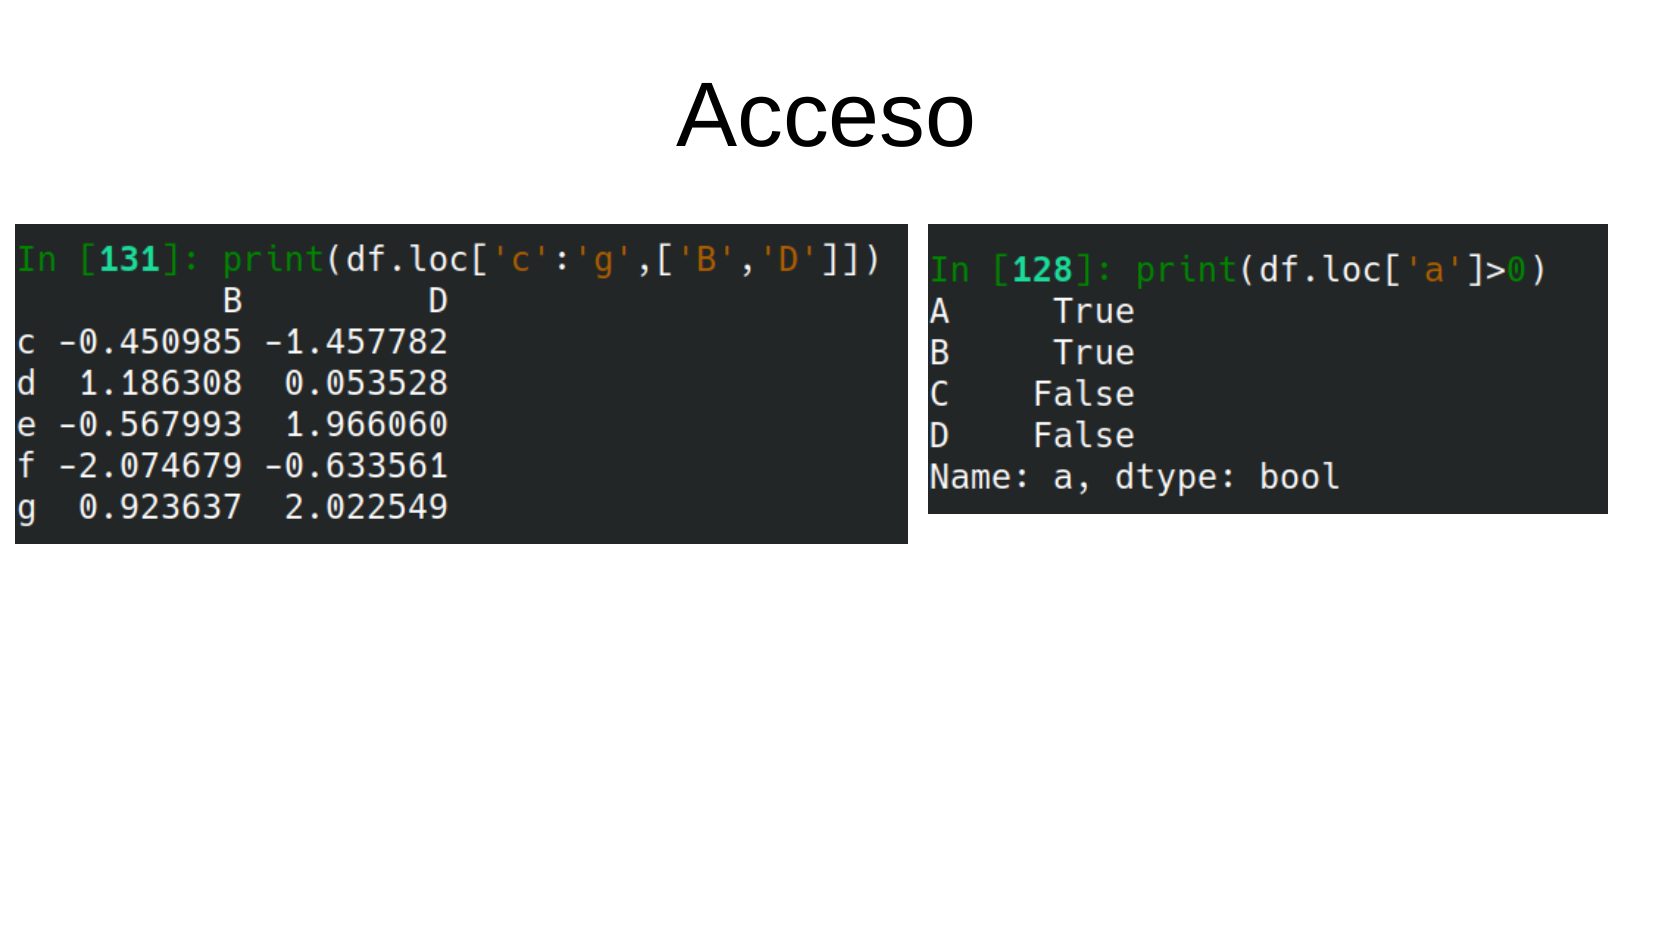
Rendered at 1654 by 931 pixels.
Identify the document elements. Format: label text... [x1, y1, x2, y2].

picture [928, 224, 1608, 514]
title Acceso [82, 37, 1571, 193]
picture [15, 224, 908, 545]
